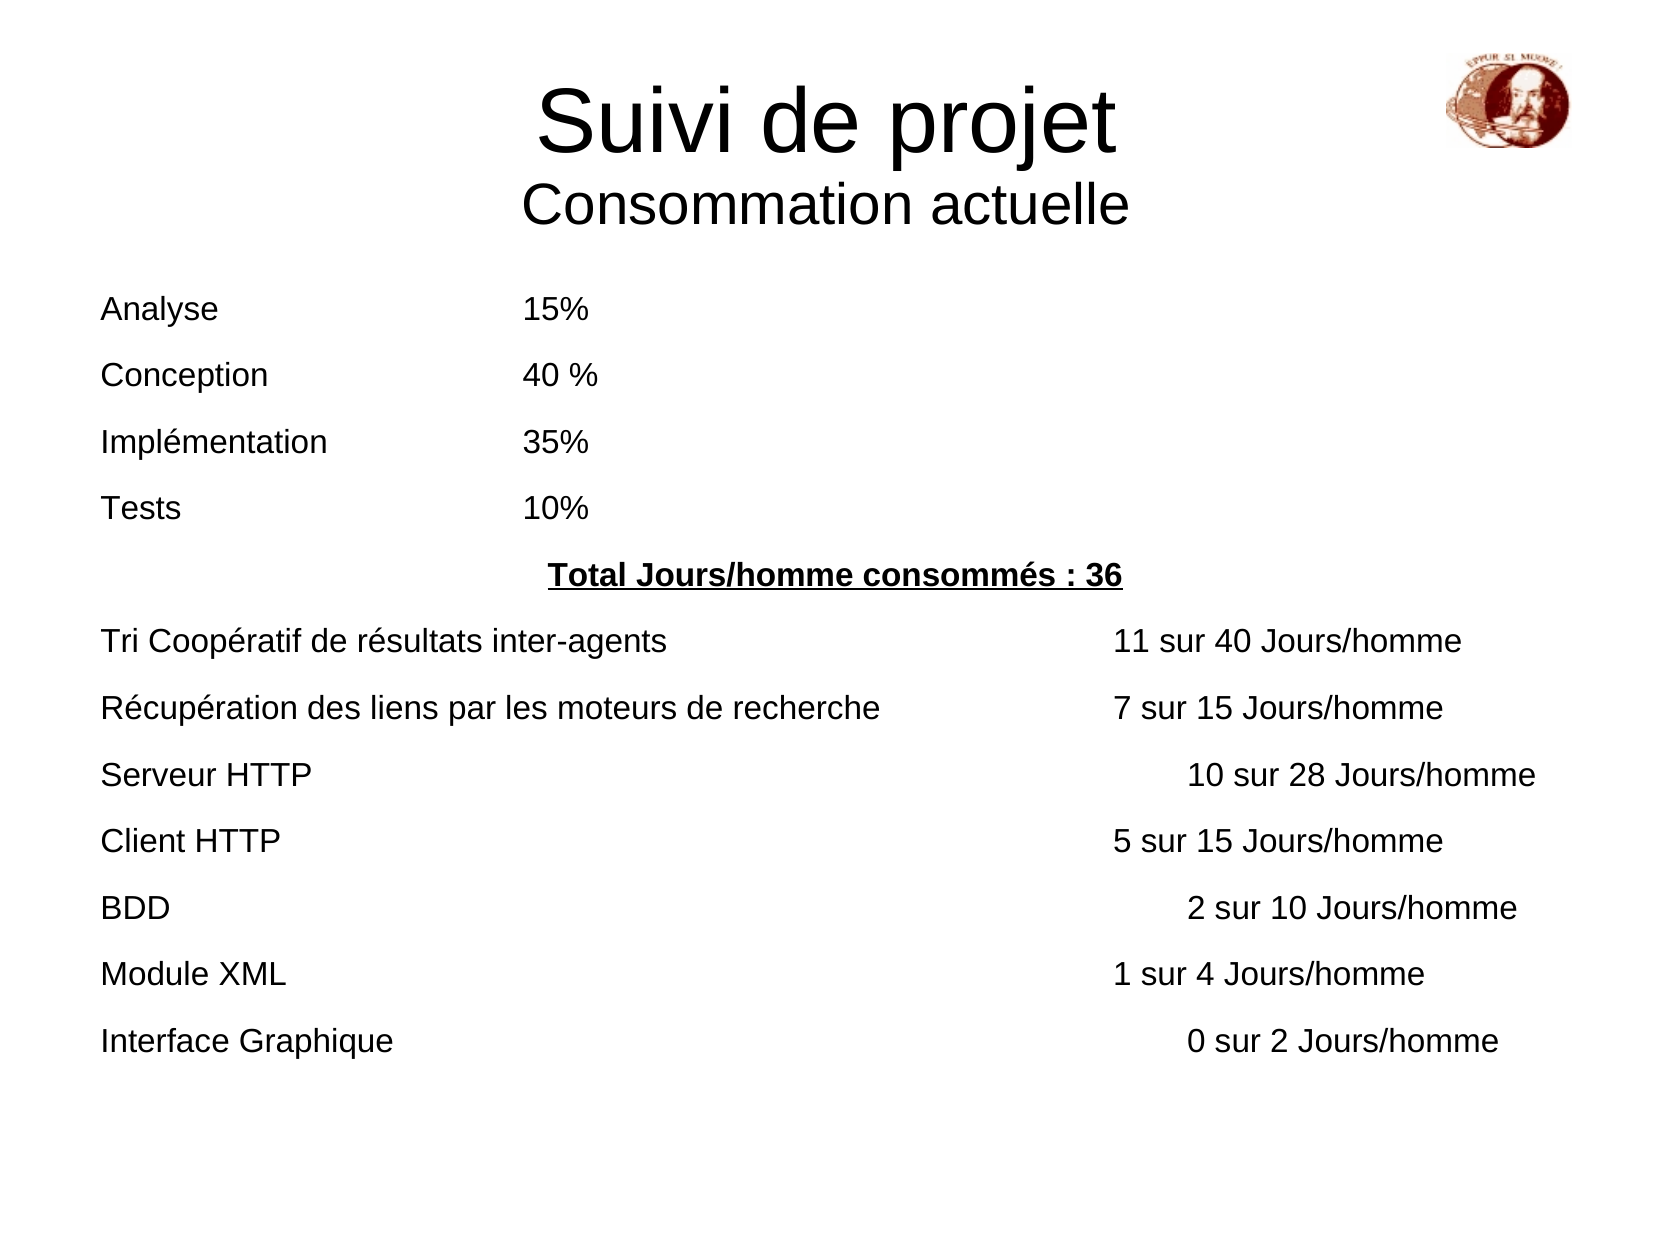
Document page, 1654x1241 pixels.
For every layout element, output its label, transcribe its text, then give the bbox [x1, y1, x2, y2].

title Suivi de projet Consommation actuelle [82, 49, 1571, 257]
picture [1446, 53, 1572, 148]
list Analyse 15% Conception 40 % Implémentation 35% Tests 10% Total Jours/homme consommés : 36 Tri Coopératif de résultats inter-agents 11 sur 40 Jours/homme Récupération des liens par les moteurs de recherche 7 sur 15 Jours/homme Serveur HTTP 10 sur 28 Jours/homme Client HTTP 5 sur 15 Jours/homme BDD 2 sur 10 Jours/homme Module XML 1 sur 4 Jours/homme Interface Graphique 0 sur 2 Jours/homme [82, 290, 1571, 1109]
